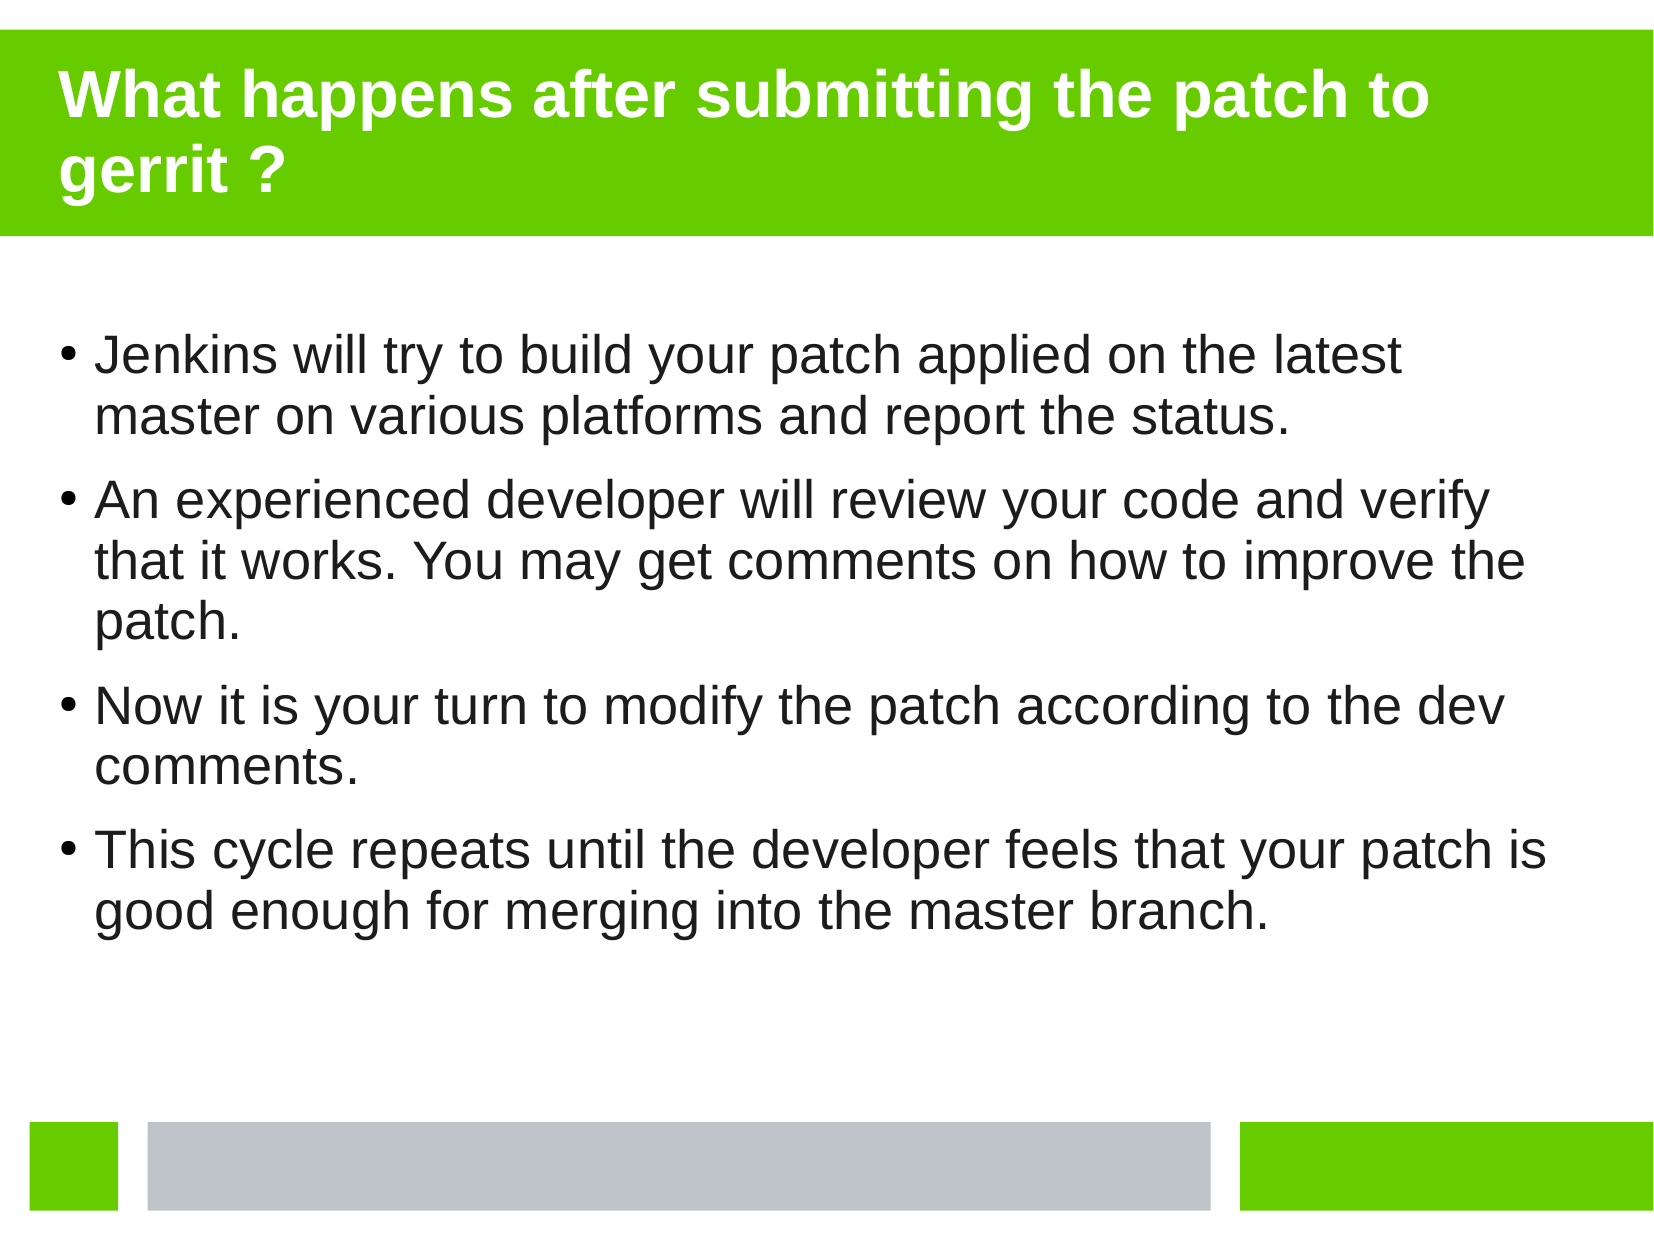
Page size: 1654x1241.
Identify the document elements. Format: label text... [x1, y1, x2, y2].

title What happens after submitting the patch to gerrit ? [59, 51, 1595, 207]
list Jenkins will try to build your patch applied on the latest master on various platforms and report the status. An experienced developer will review your code and verify that it works. You may get comments on how to improve the patch. Now it is your turn to modify the patch according to the dev comments. This cycle repeats until the developer feels that your patch is good enough for merging into the master branch. [59, 324, 1565, 1093]
